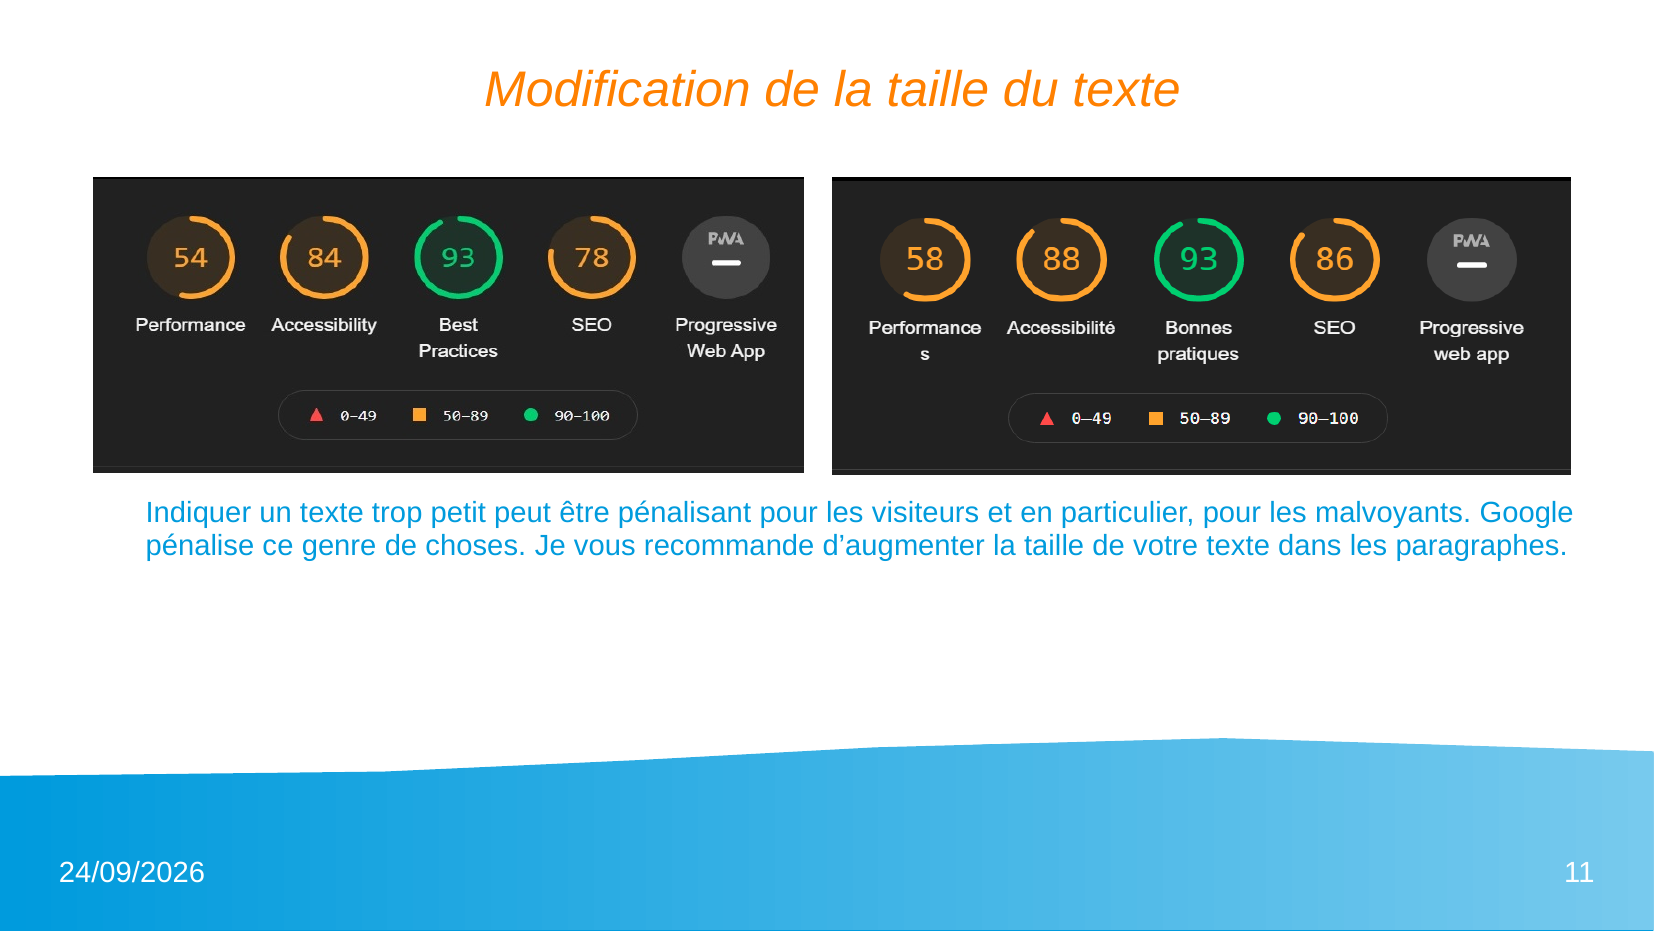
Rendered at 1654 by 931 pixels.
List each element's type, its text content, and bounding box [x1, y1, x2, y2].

list Indiquer un texte trop petit peut être pénalisant pour les visiteurs et en particulier, pour les malvoyants. Google pénalise ce genre de choses. Je vous recommande d’augmenter la taille de votre texte dans les paragraphes. [74, 496, 1611, 721]
title Modification de la taille du texte [94, 0, 1571, 178]
picture [93, 177, 804, 473]
picture [832, 177, 1571, 475]
